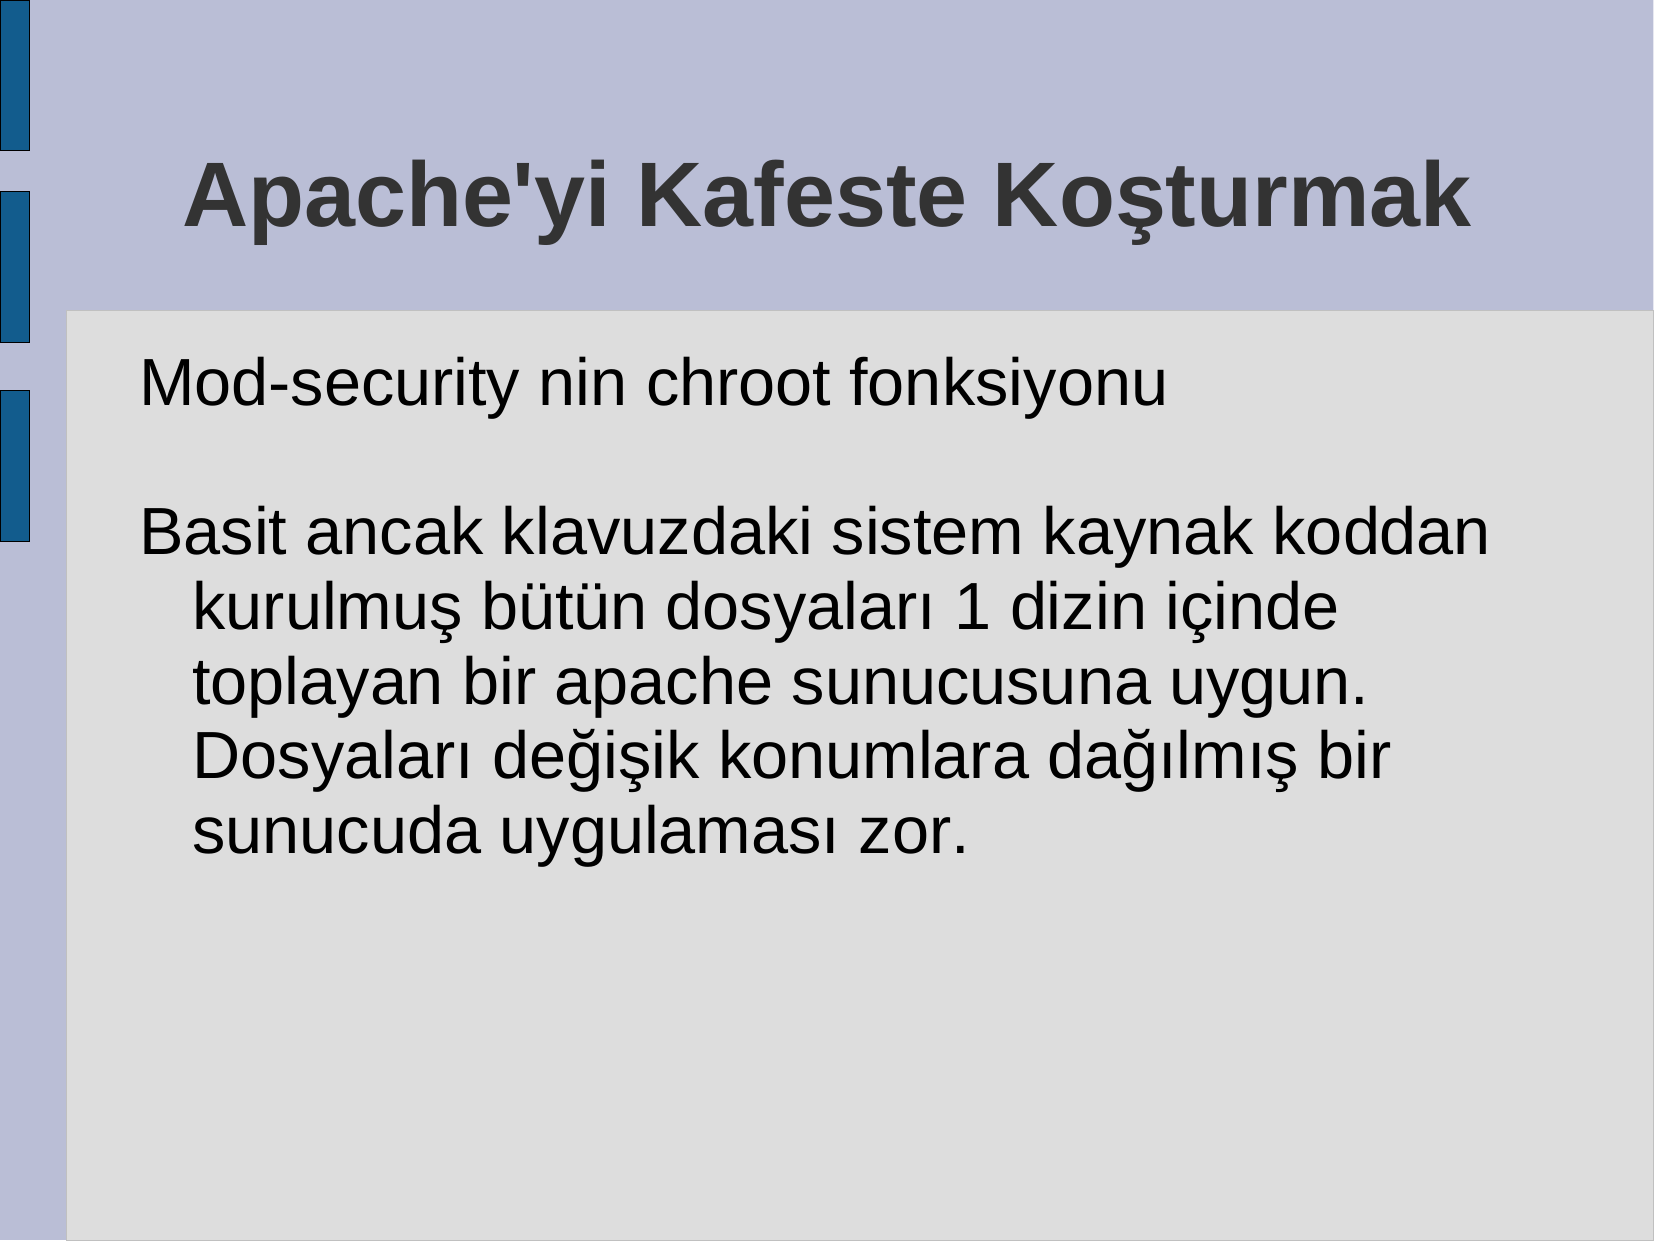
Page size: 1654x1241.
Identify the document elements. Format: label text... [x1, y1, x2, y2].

list Mod-security nin chroot fonksiyonu Basit ancak klavuzdaki sistem kaynak koddan kurulmuş bütün dosyaları 1 dizin içinde toplayan bir apache sunucusuna uygun. Dosyaları değişik konumlara dağılmış bir sunucuda uygulaması zor. [121, 344, 1534, 1127]
title Apache'yi Kafeste Koşturmak [121, 87, 1534, 302]
